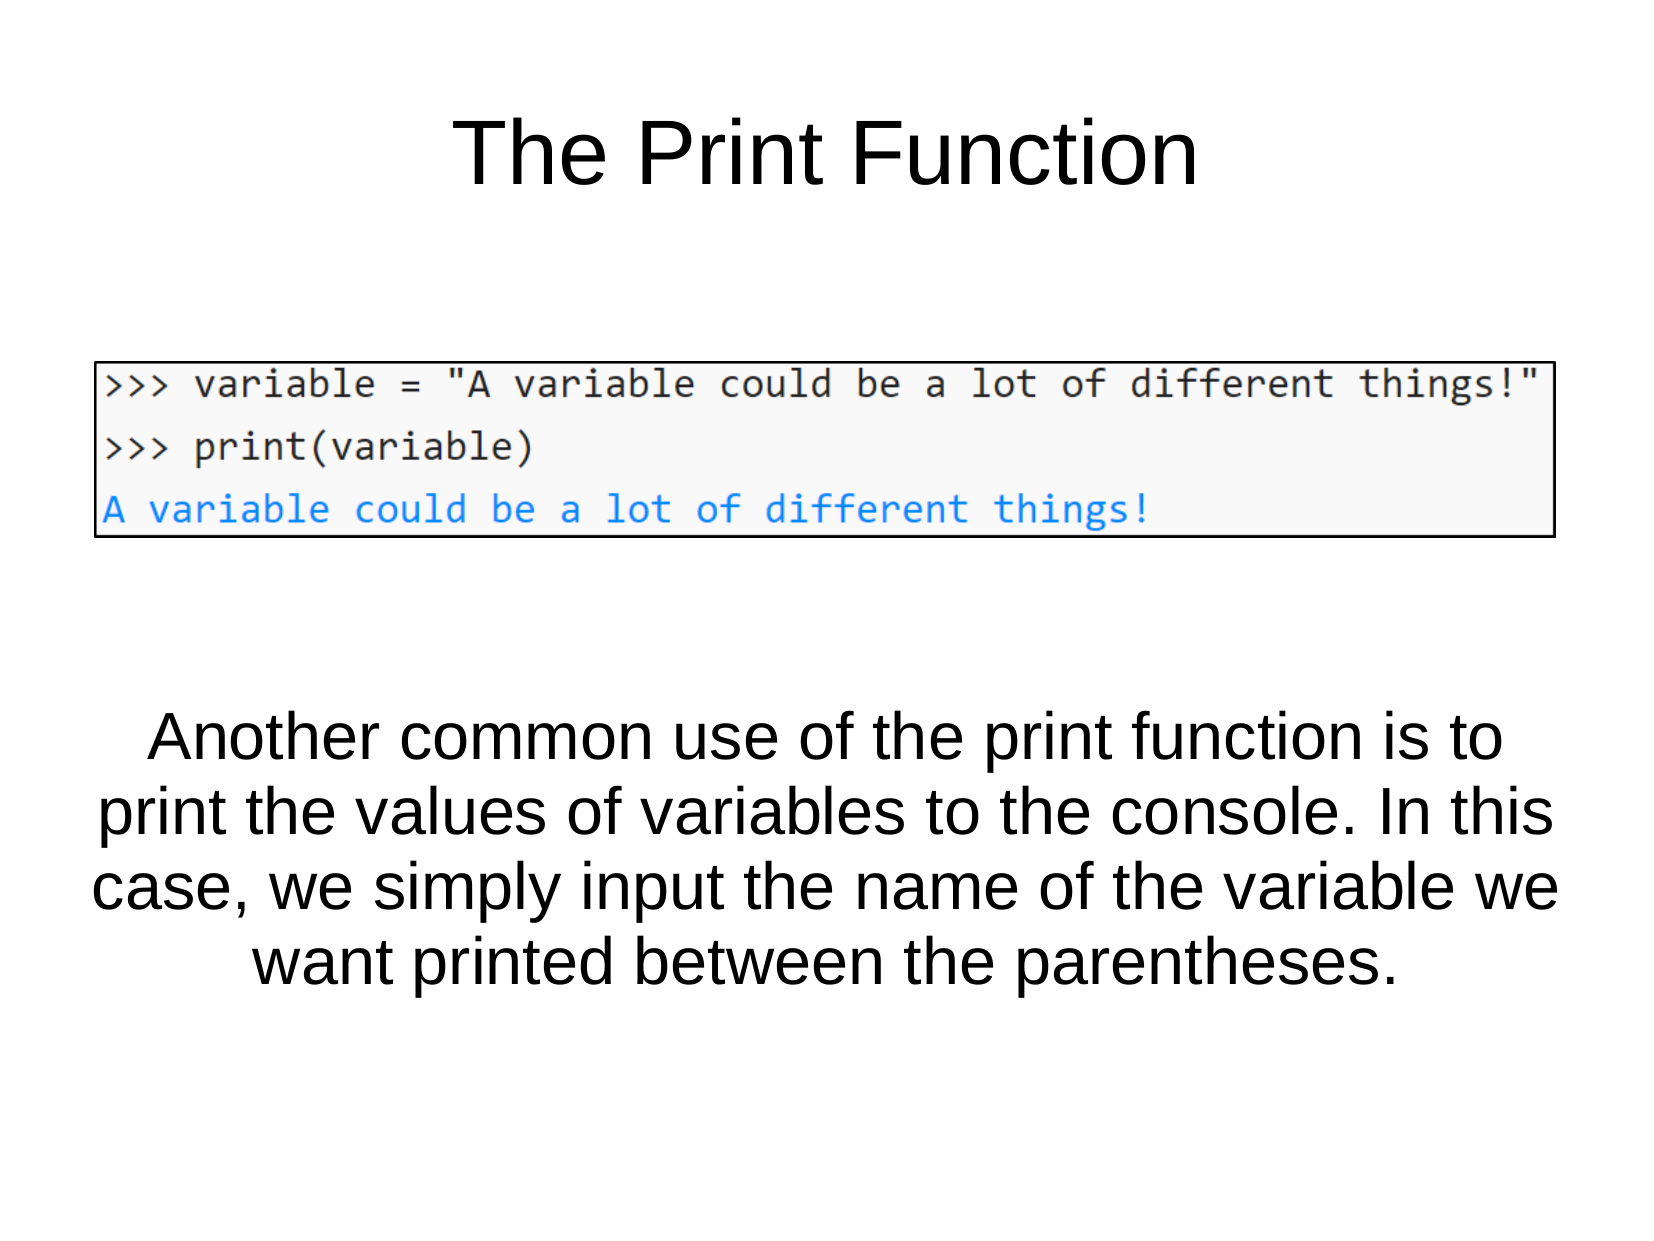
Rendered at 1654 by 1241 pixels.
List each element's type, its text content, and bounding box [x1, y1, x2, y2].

subtitle Another common use of the print function is to print the values of variables to the console. In this case, we simply input the name of the variable we want printed between the parentheses. [82, 290, 1571, 1109]
title The Print Function [82, 49, 1571, 257]
picture [94, 361, 1556, 538]
